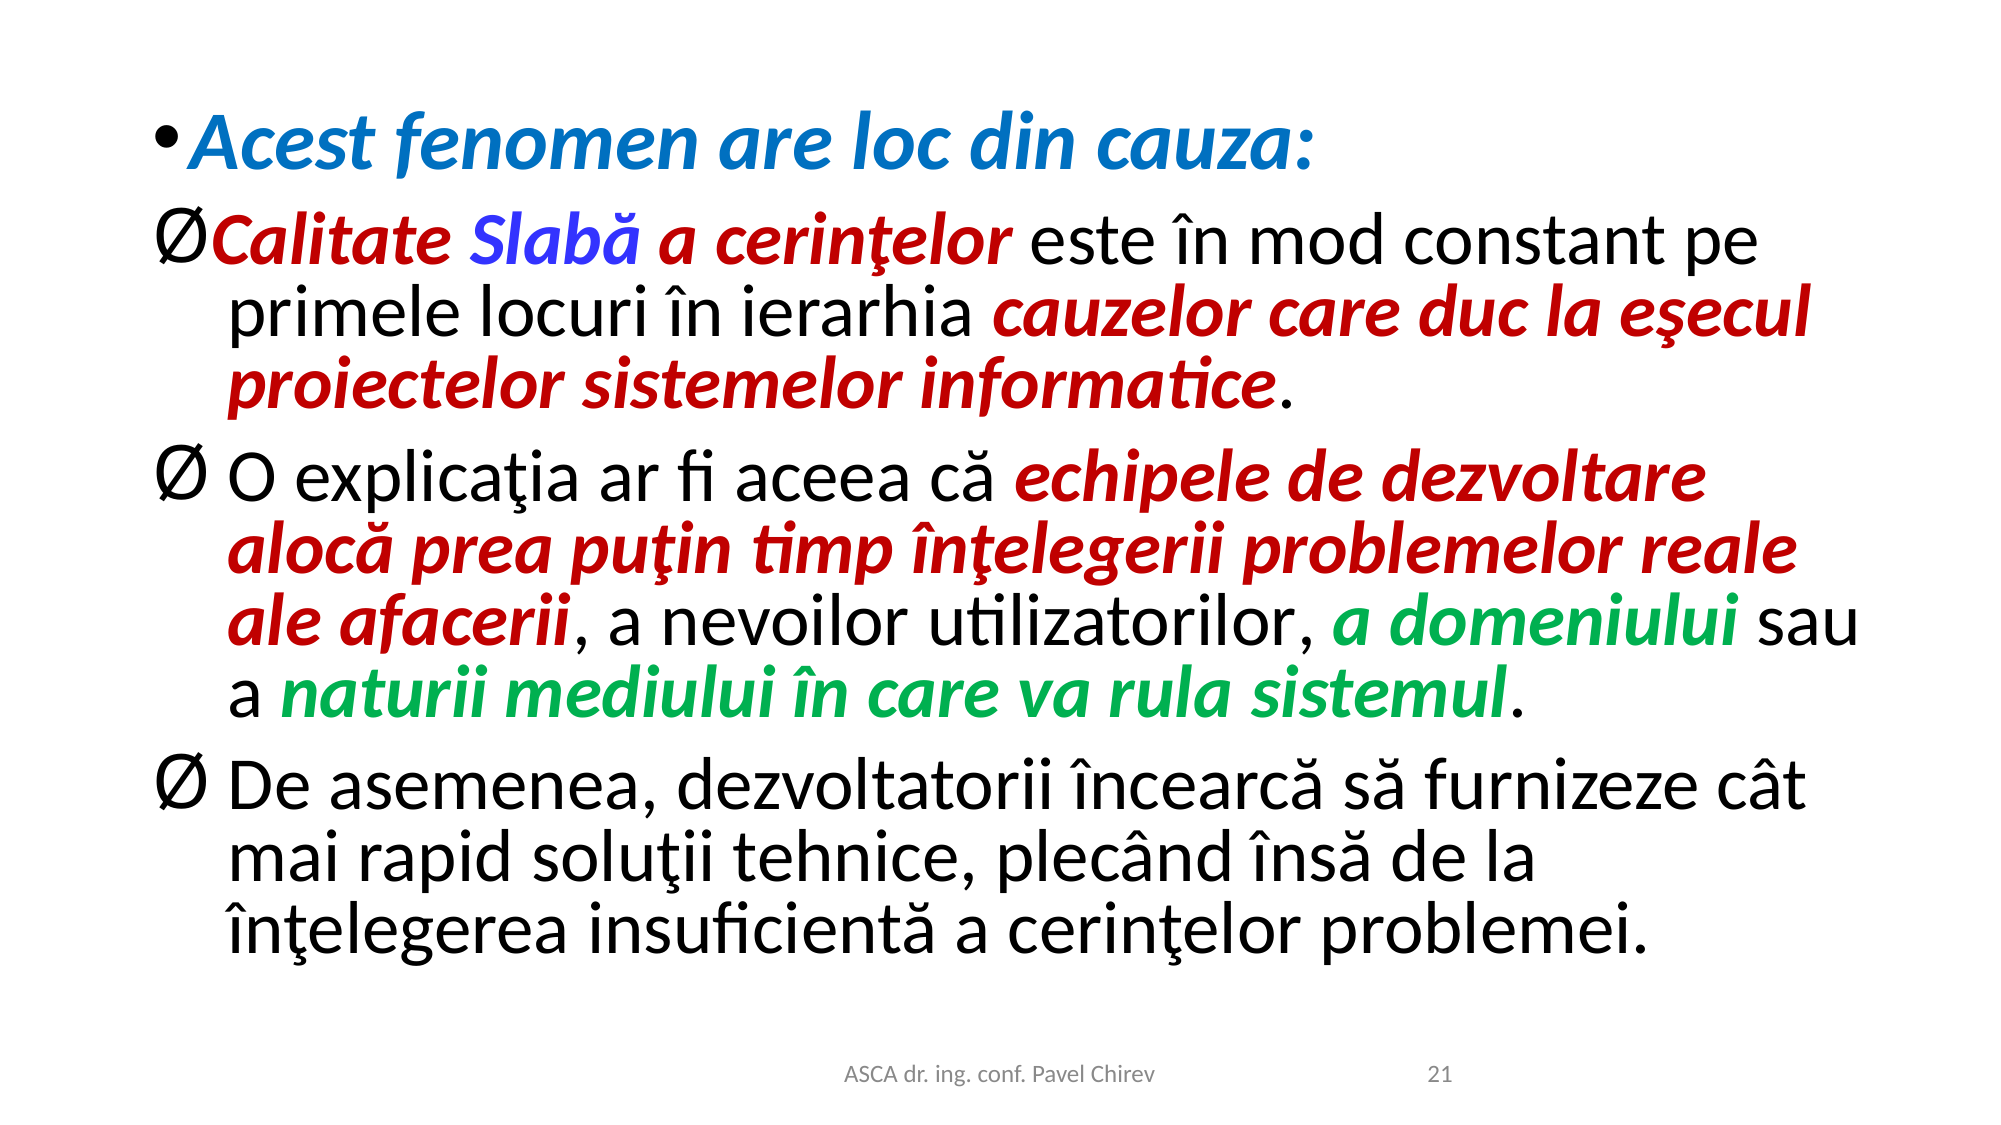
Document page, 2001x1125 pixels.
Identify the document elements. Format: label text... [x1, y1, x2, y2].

list Acest fenomen are loc din cauza: Calitate Slabă a cerinţelor este în mod constant pe primele locuri în ierarhia cauzelor care duc la eşecul proiectelor sistemelor informatice. O explicaţia ar fi aceea că echipele de dezvoltare alocă prea puţin timp înţelegerii problemelor reale ale afacerii, a nevoilor utilizatorilor, a domeniului sau a naturii mediului în care va rula sistemul. De asemenea, dezvoltatorii încearcă să furnizeze cât mai rapid soluţii tehnice, plecând însă de la înţelegerea insuficientă a cerinţelor problemei. [137, 98, 1907, 1014]
text_box ASCA dr. ing. conf. Pavel Chirev [662, 1042, 1338, 1103]
text_box [1412, 1042, 1863, 1103]
